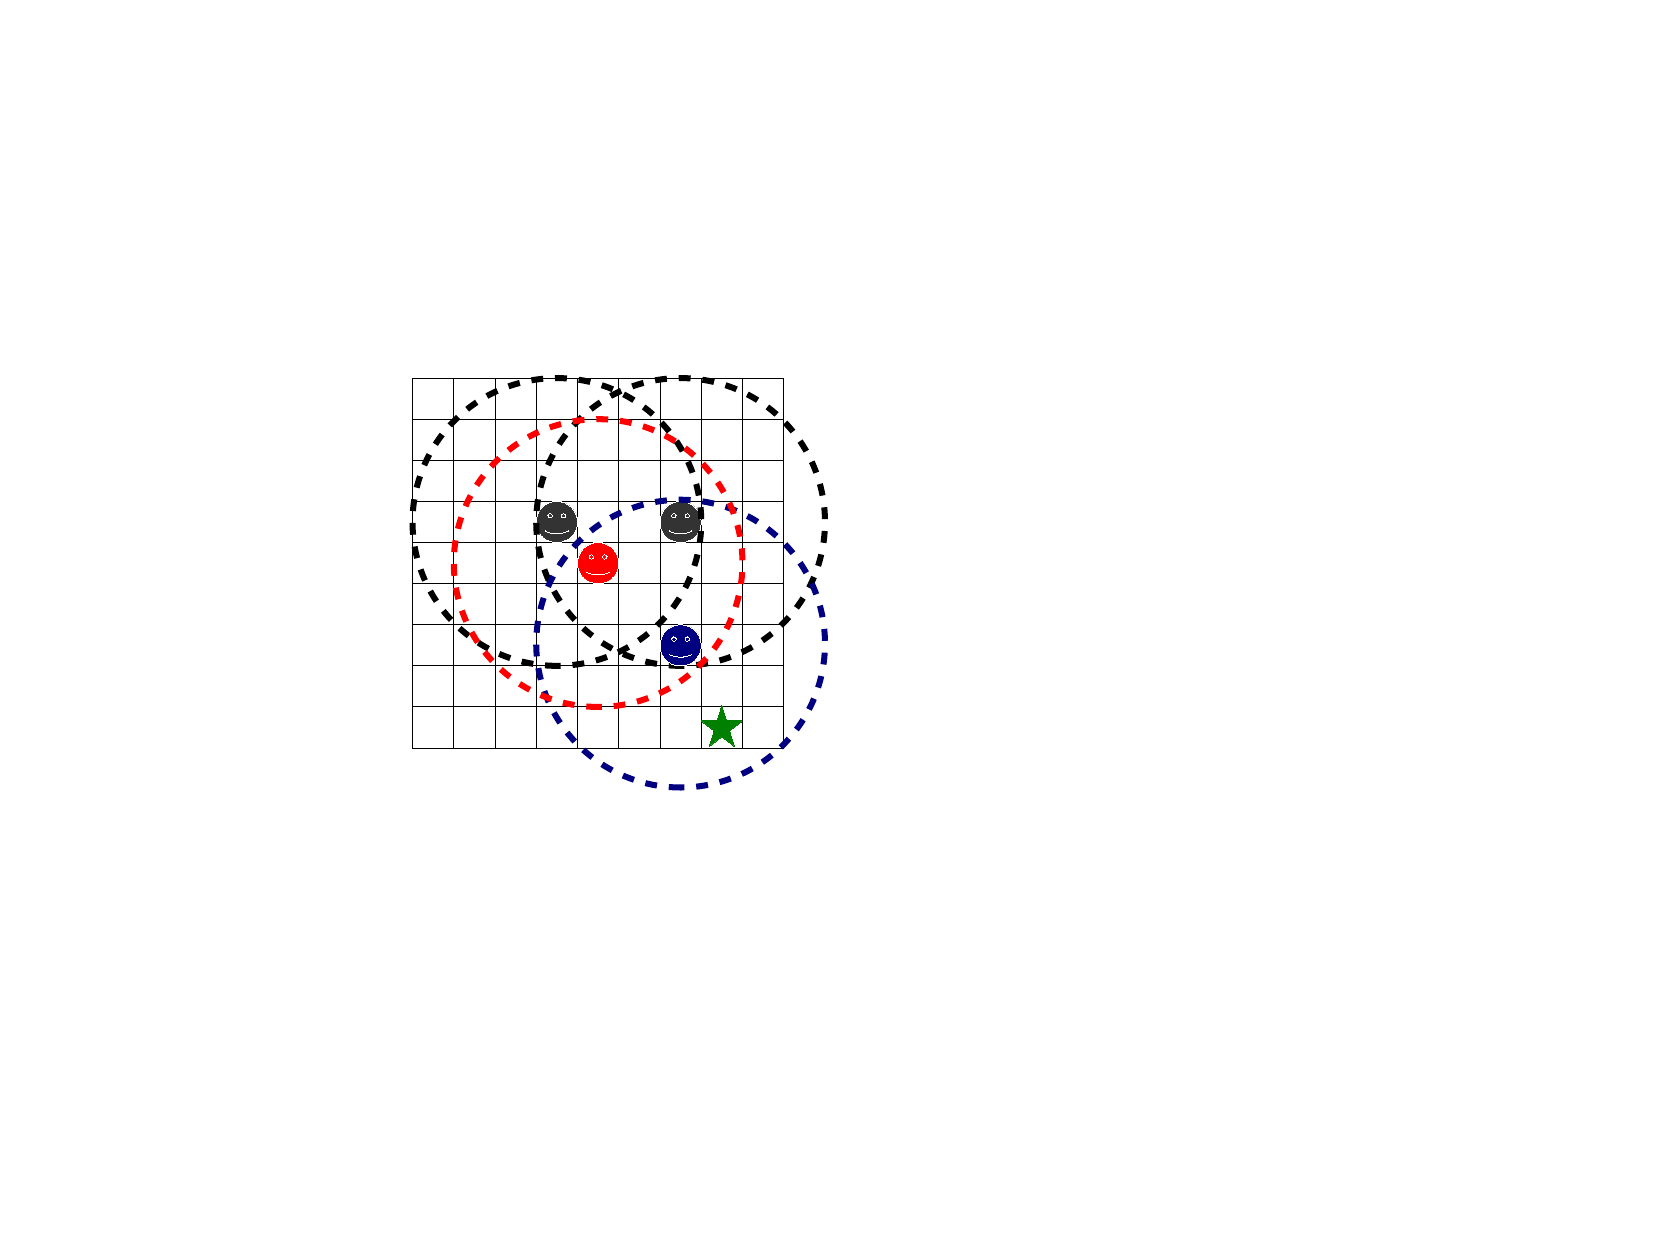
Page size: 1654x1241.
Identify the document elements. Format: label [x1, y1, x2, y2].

text_box [412, 378, 784, 749]
